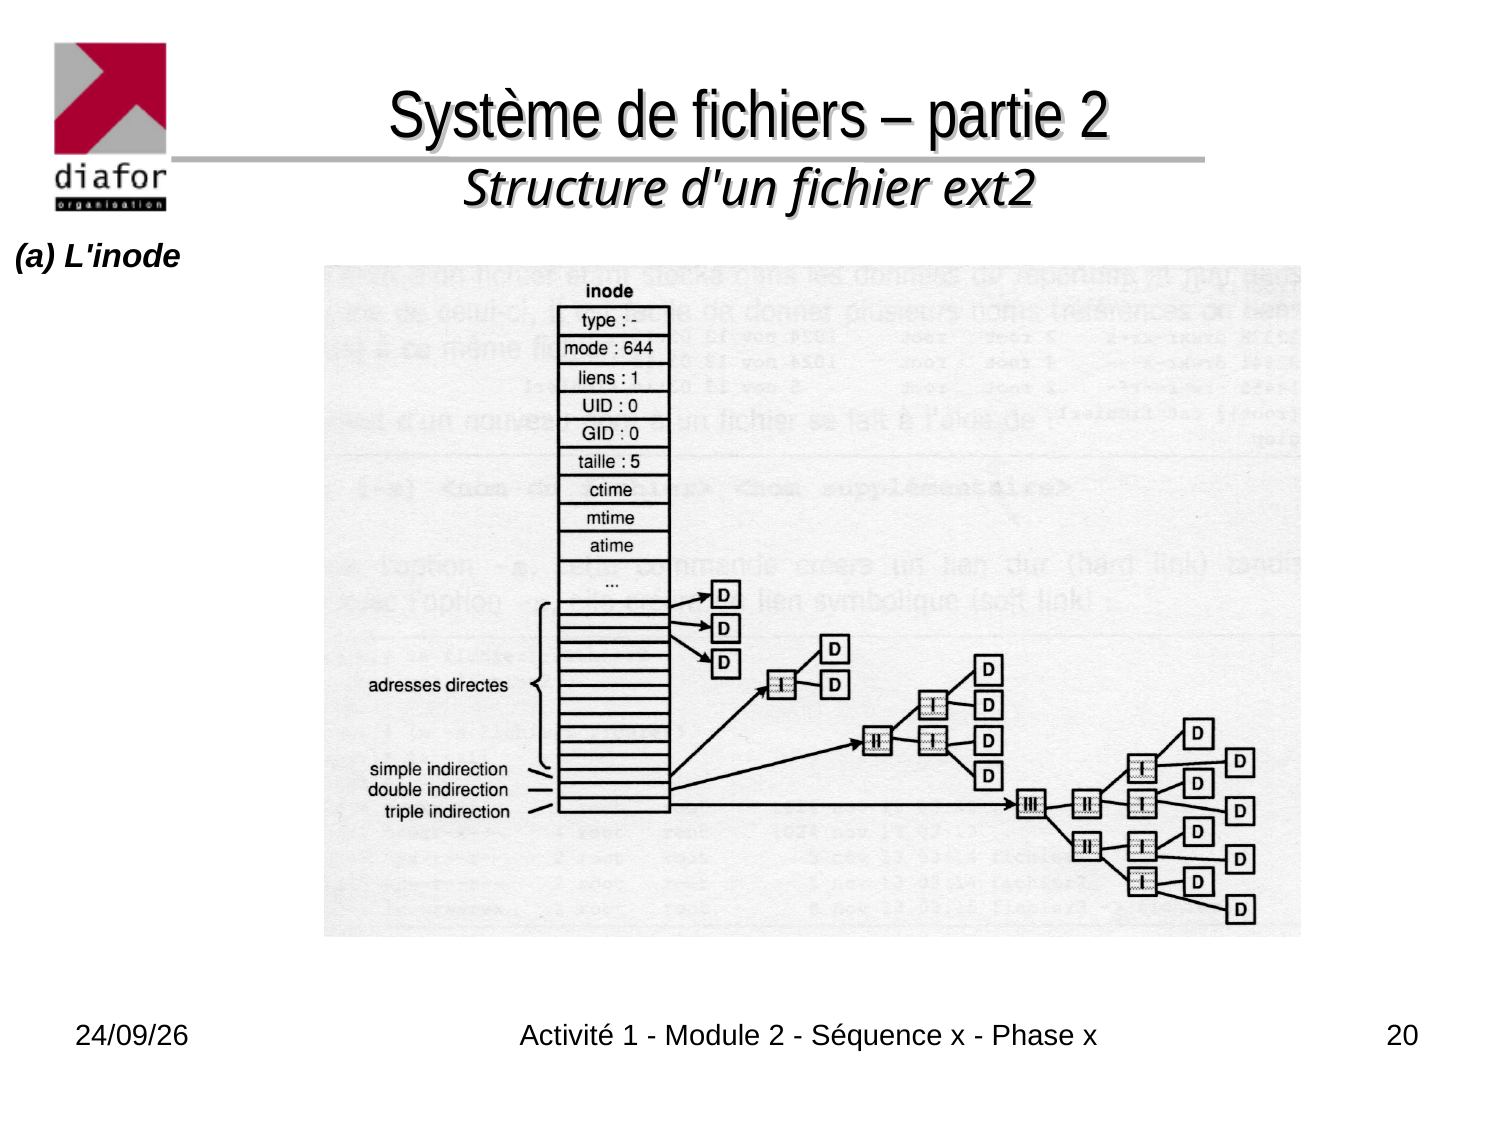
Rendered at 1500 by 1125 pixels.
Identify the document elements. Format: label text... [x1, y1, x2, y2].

picture [53, 42, 168, 213]
text_box (a) L'inode [0, 236, 206, 282]
title Système de fichiers – partie 2 Structure d'un fichier ext2 [75, 45, 1426, 250]
picture [324, 265, 1301, 937]
